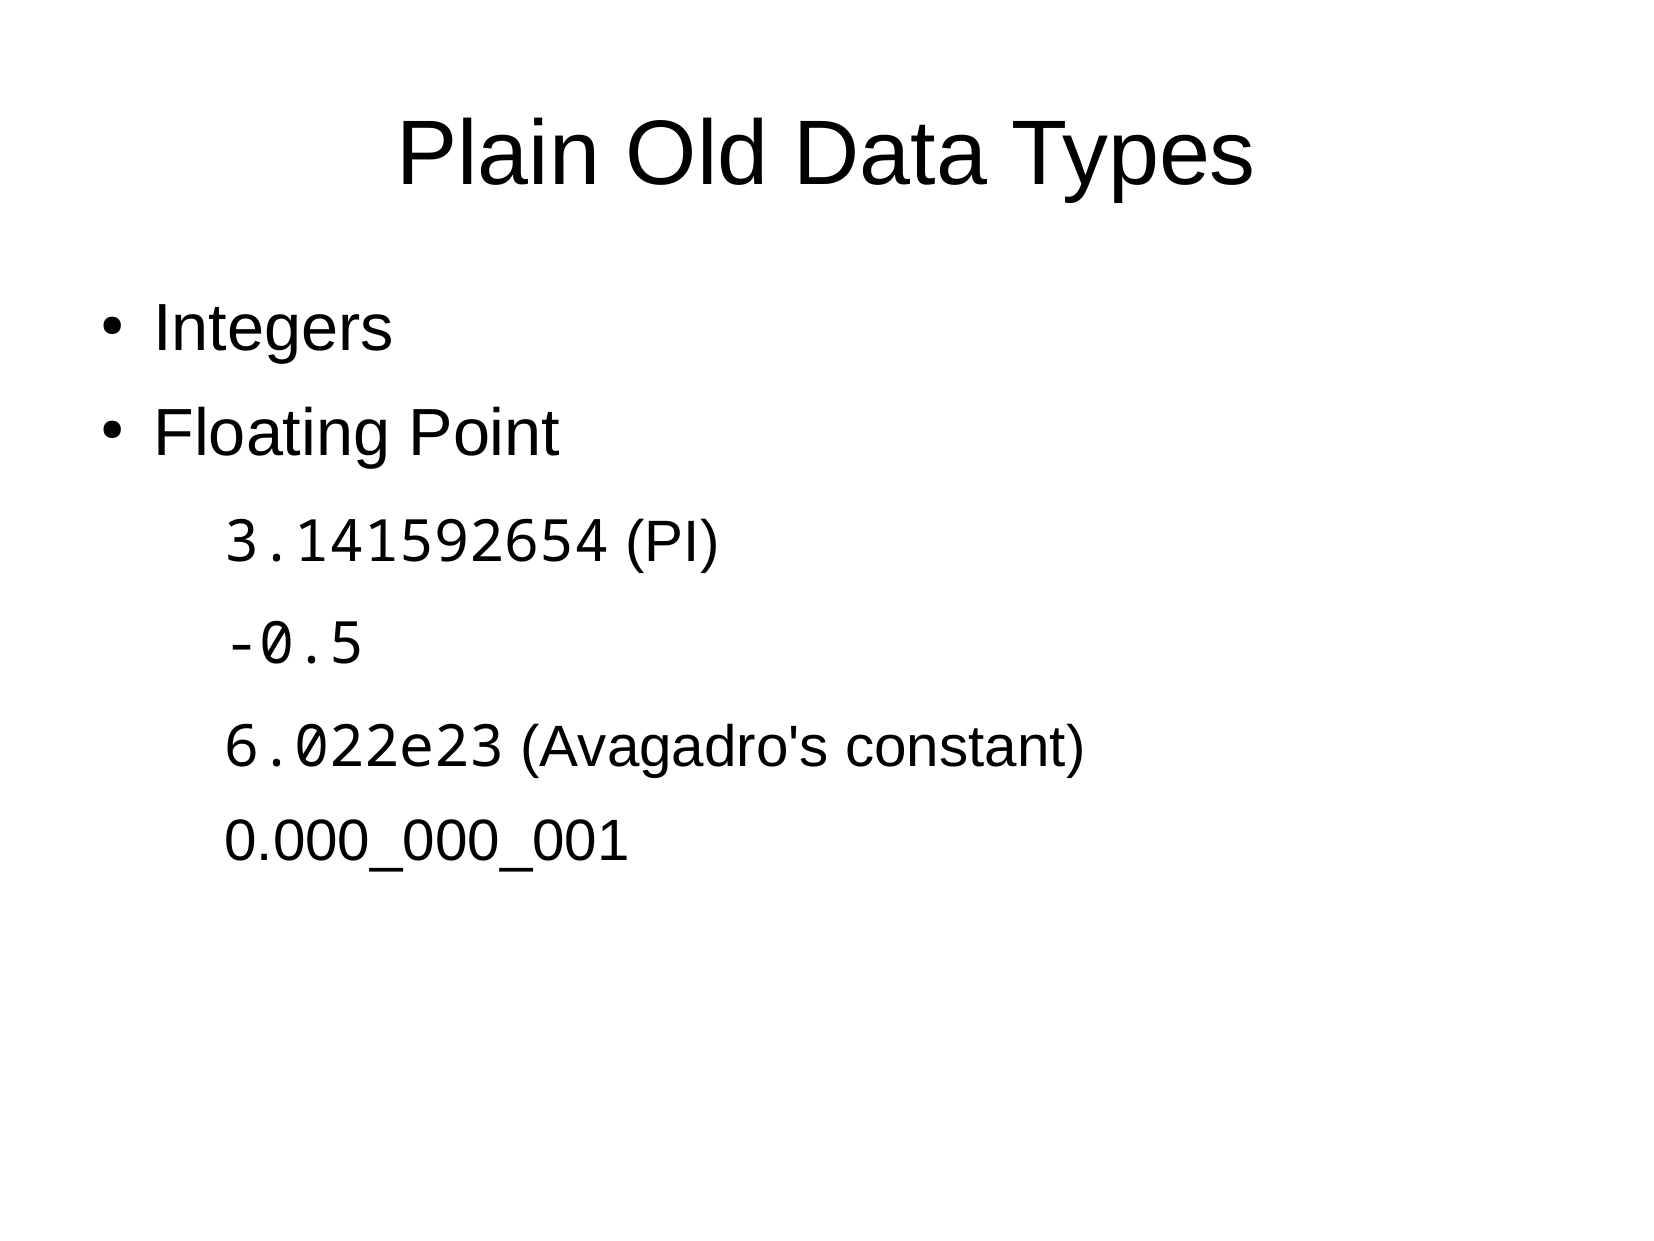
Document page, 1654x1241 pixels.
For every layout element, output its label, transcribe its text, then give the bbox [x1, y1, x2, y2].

list Integers Floating Point 3.141592654 (PI) -0.5 6.022e23 (Avagadro's constant) 0.000_000_001 [82, 290, 1571, 1010]
title Plain Old Data Types [82, 49, 1571, 257]
